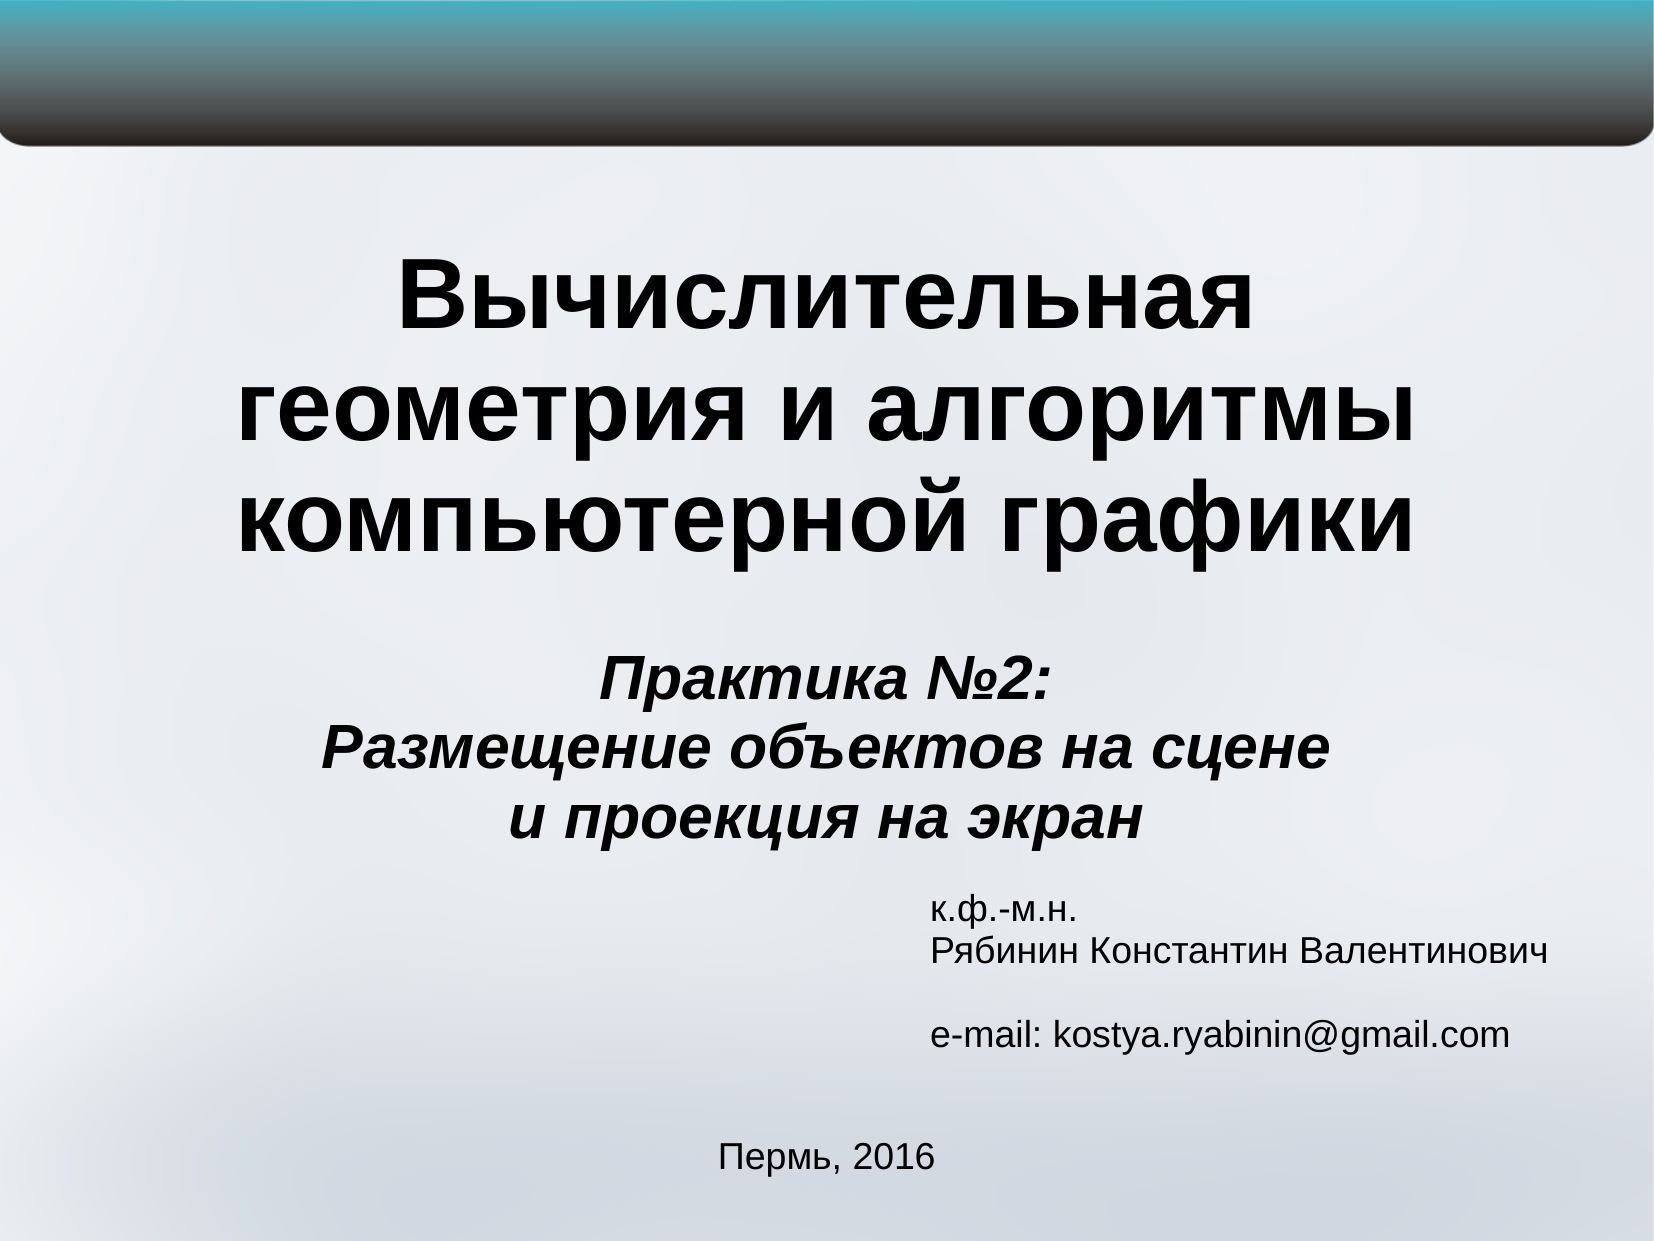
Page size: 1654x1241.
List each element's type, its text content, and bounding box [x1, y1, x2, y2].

text_box Вычислительная геометрия и алгоритмы компьютерной графики Практика №2: Размещение объектов на сцене и проекция на экран [147, 230, 1506, 860]
picture [0, 0, 1654, 1241]
text_box Пермь, 2016 [590, 1127, 1063, 1185]
text_box к.ф.-м.н. Рябинин Константин Валентинович e-mail: kostya.ryabinin@gmail.com [915, 879, 1595, 1063]
